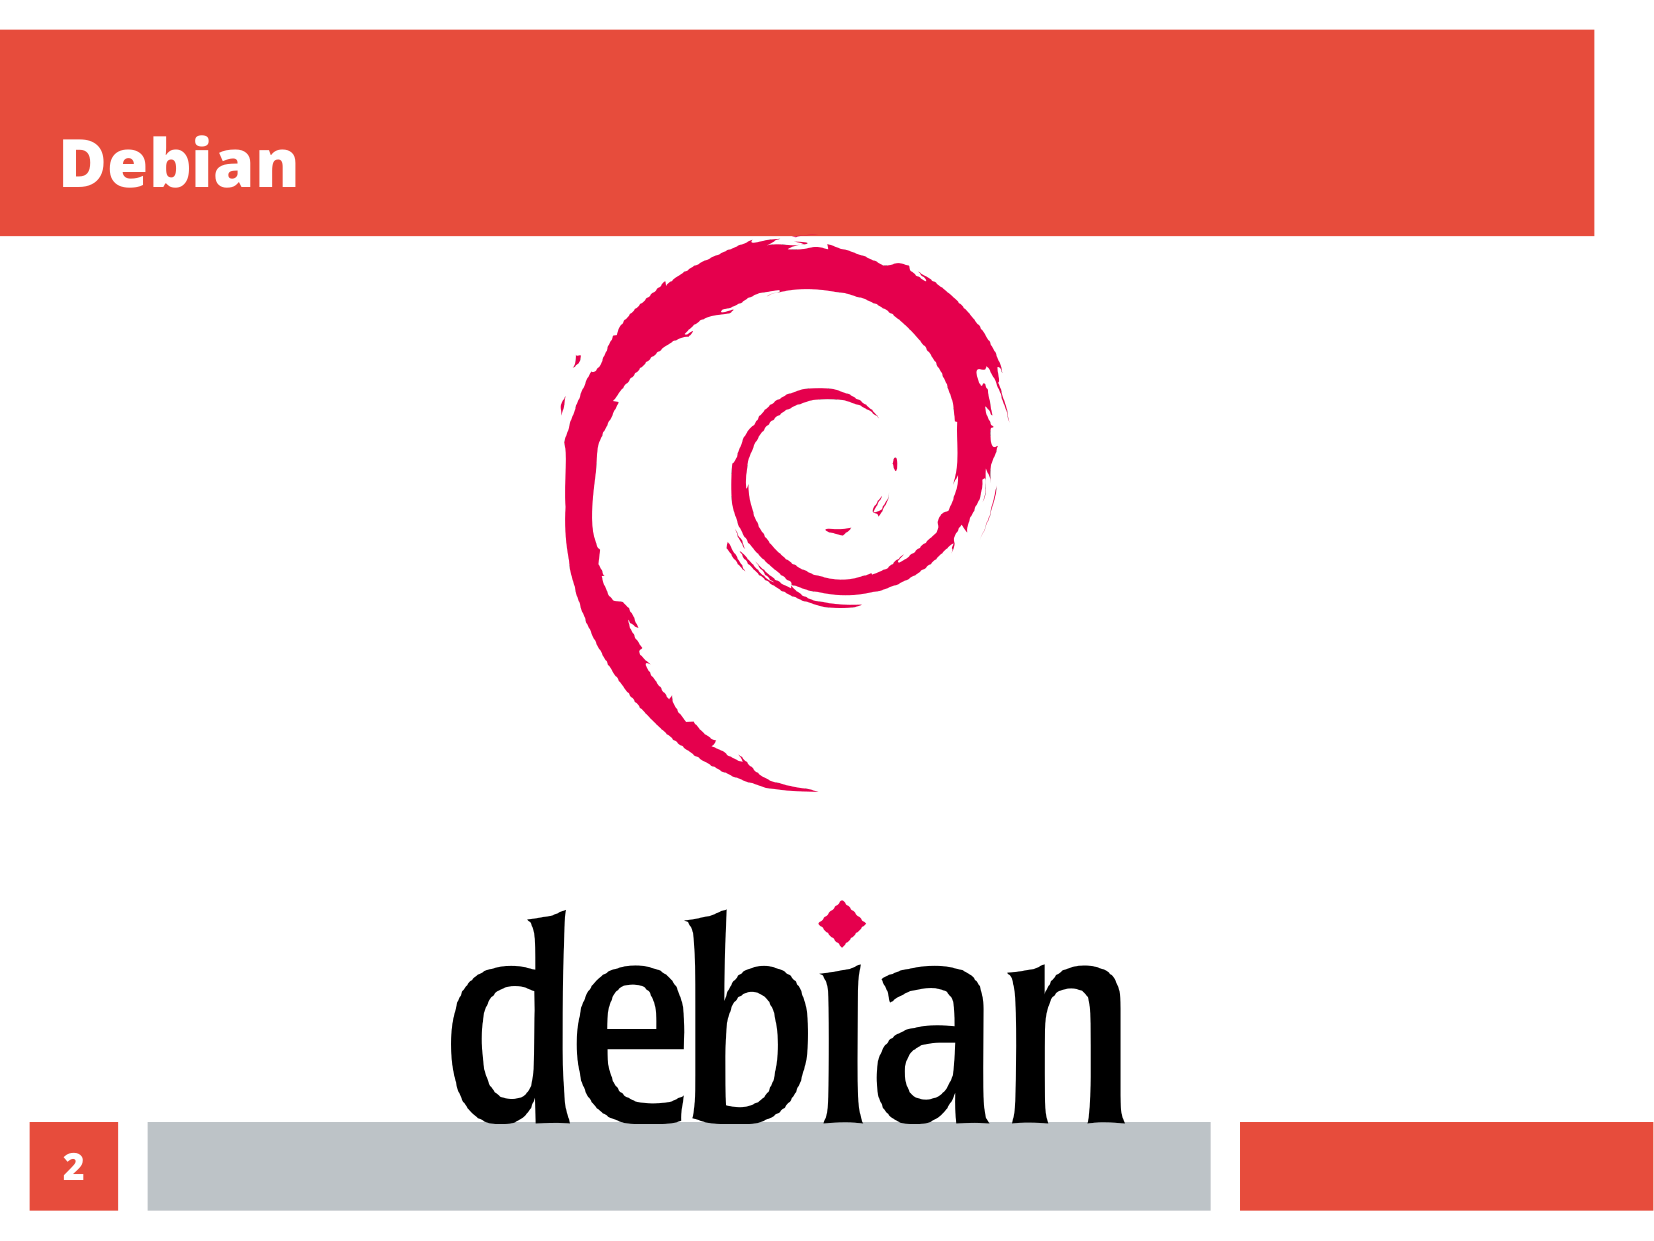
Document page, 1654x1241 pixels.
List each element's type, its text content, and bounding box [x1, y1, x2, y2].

title Debian [59, 59, 1595, 207]
picture [451, 234, 1126, 1124]
